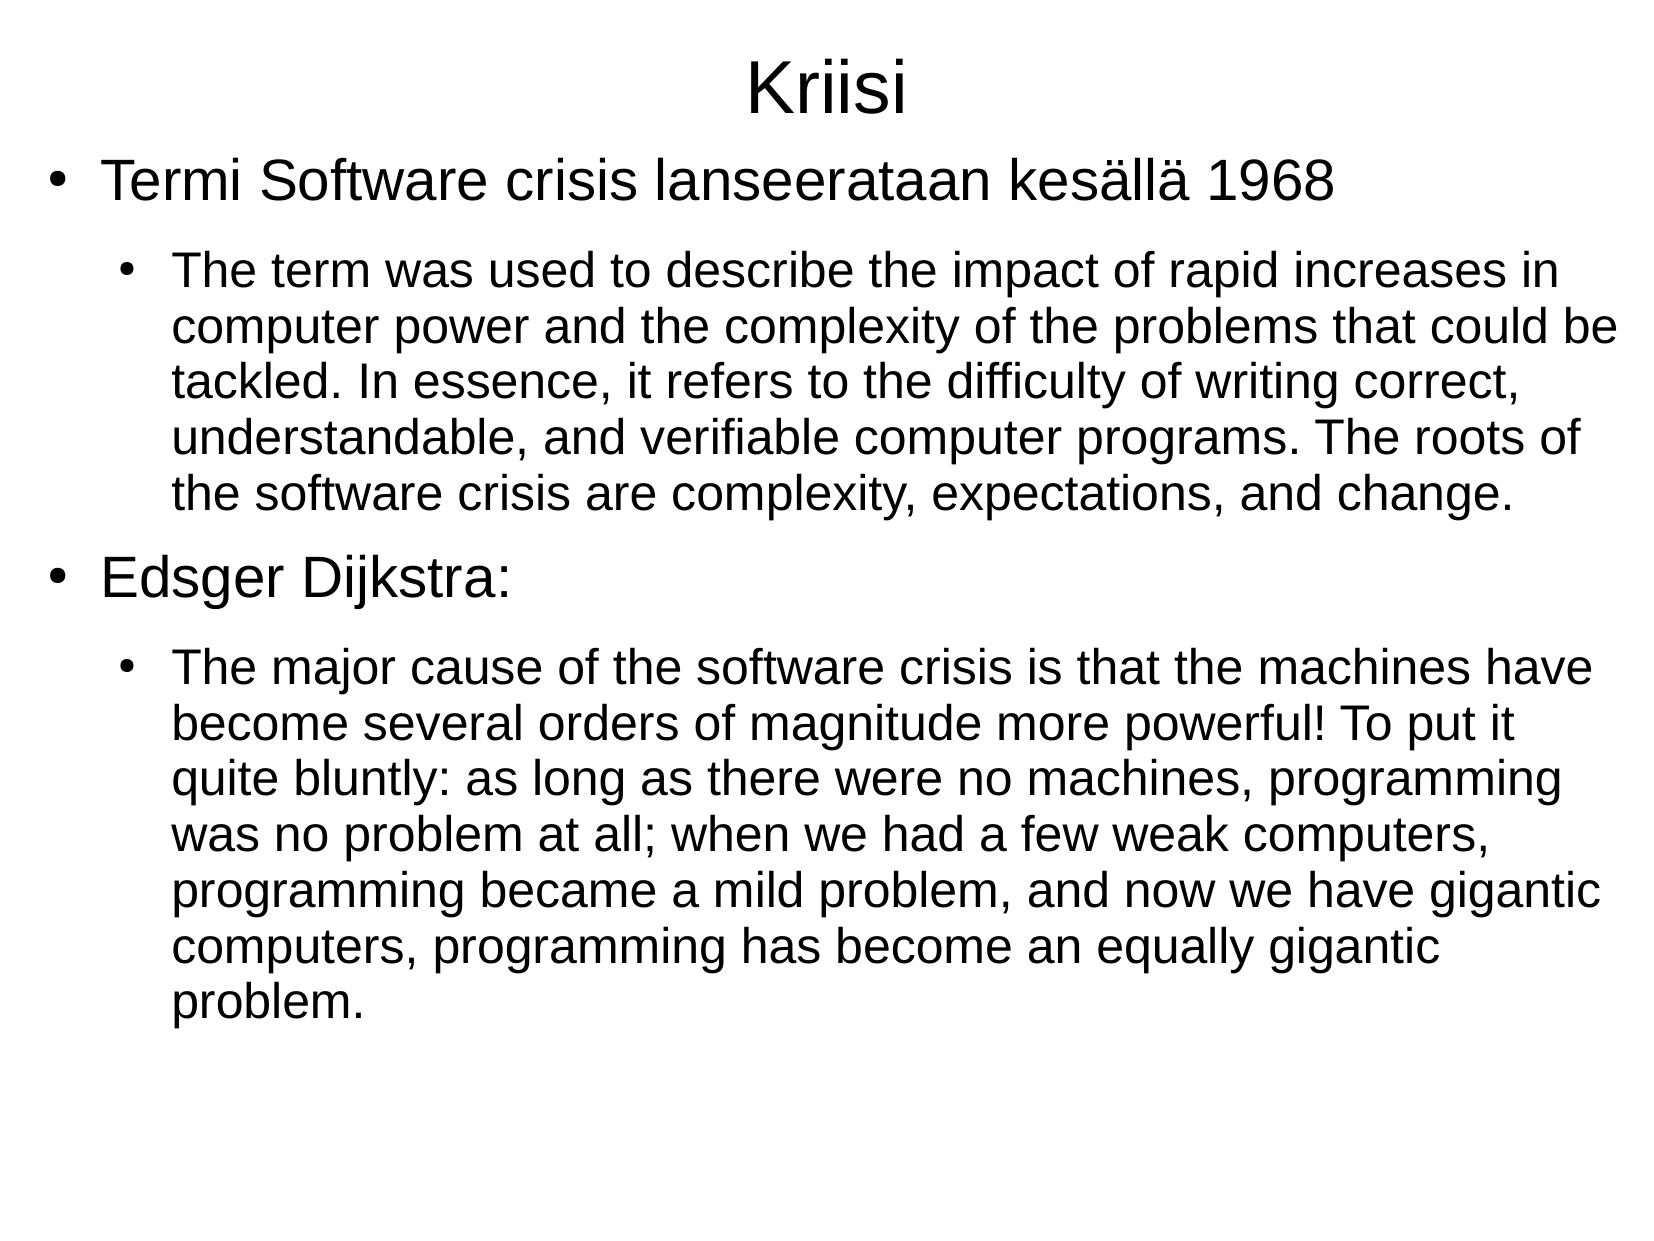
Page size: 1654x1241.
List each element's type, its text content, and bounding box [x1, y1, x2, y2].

list Termi Software crisis lanseerataan kesällä 1968 The term was used to describe the impact of rapid increases in computer power and the complexity of the problems that could be tackled. In essence, it refers to the difficulty of writing correct, understandable, and verifiable computer programs. The roots of the software crisis are complexity, expectations, and change. Edsger Dijkstra: The major cause of the software crisis is that the machines have become several orders of magnitude more powerful! To put it quite bluntly: as long as there were no machines, programming was no problem at all; when we had a few weak computers, programming became a mild problem, and now we have gigantic computers, programming has become an equally gigantic problem. [29, 147, 1625, 1211]
title Kriisi [82, 45, 1571, 130]
